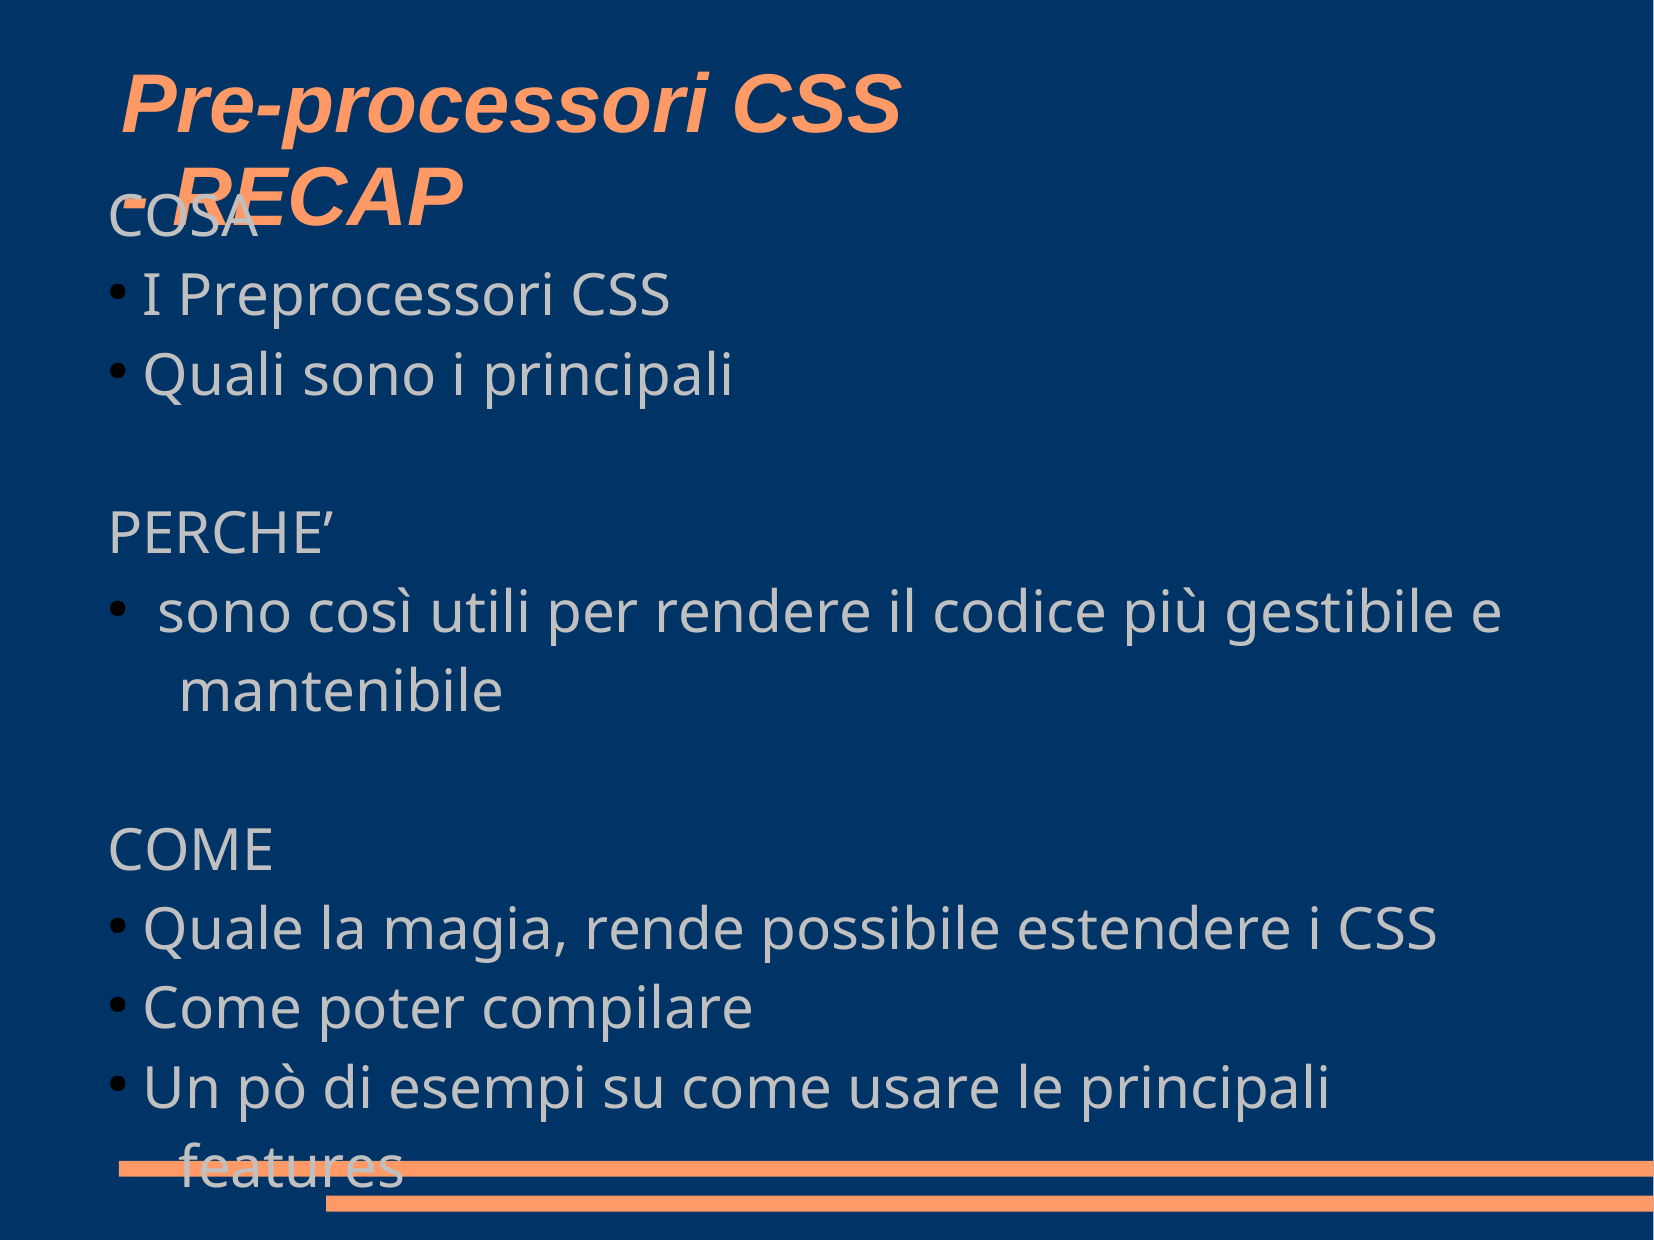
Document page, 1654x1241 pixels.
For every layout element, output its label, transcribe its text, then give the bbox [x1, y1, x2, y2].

subtitle COSA I Preprocessori CSS Quali sono i principali PERCHE’ sono così utili per rendere il codice più gestibile e mantenibile COME Quale la magia, rende possibile estendere i CSS Come poter compilare Un pò di esempi su come usare le principali features [107, 283, 1547, 1129]
title Pre-processori CSS - RECAP [121, 46, 1534, 254]
